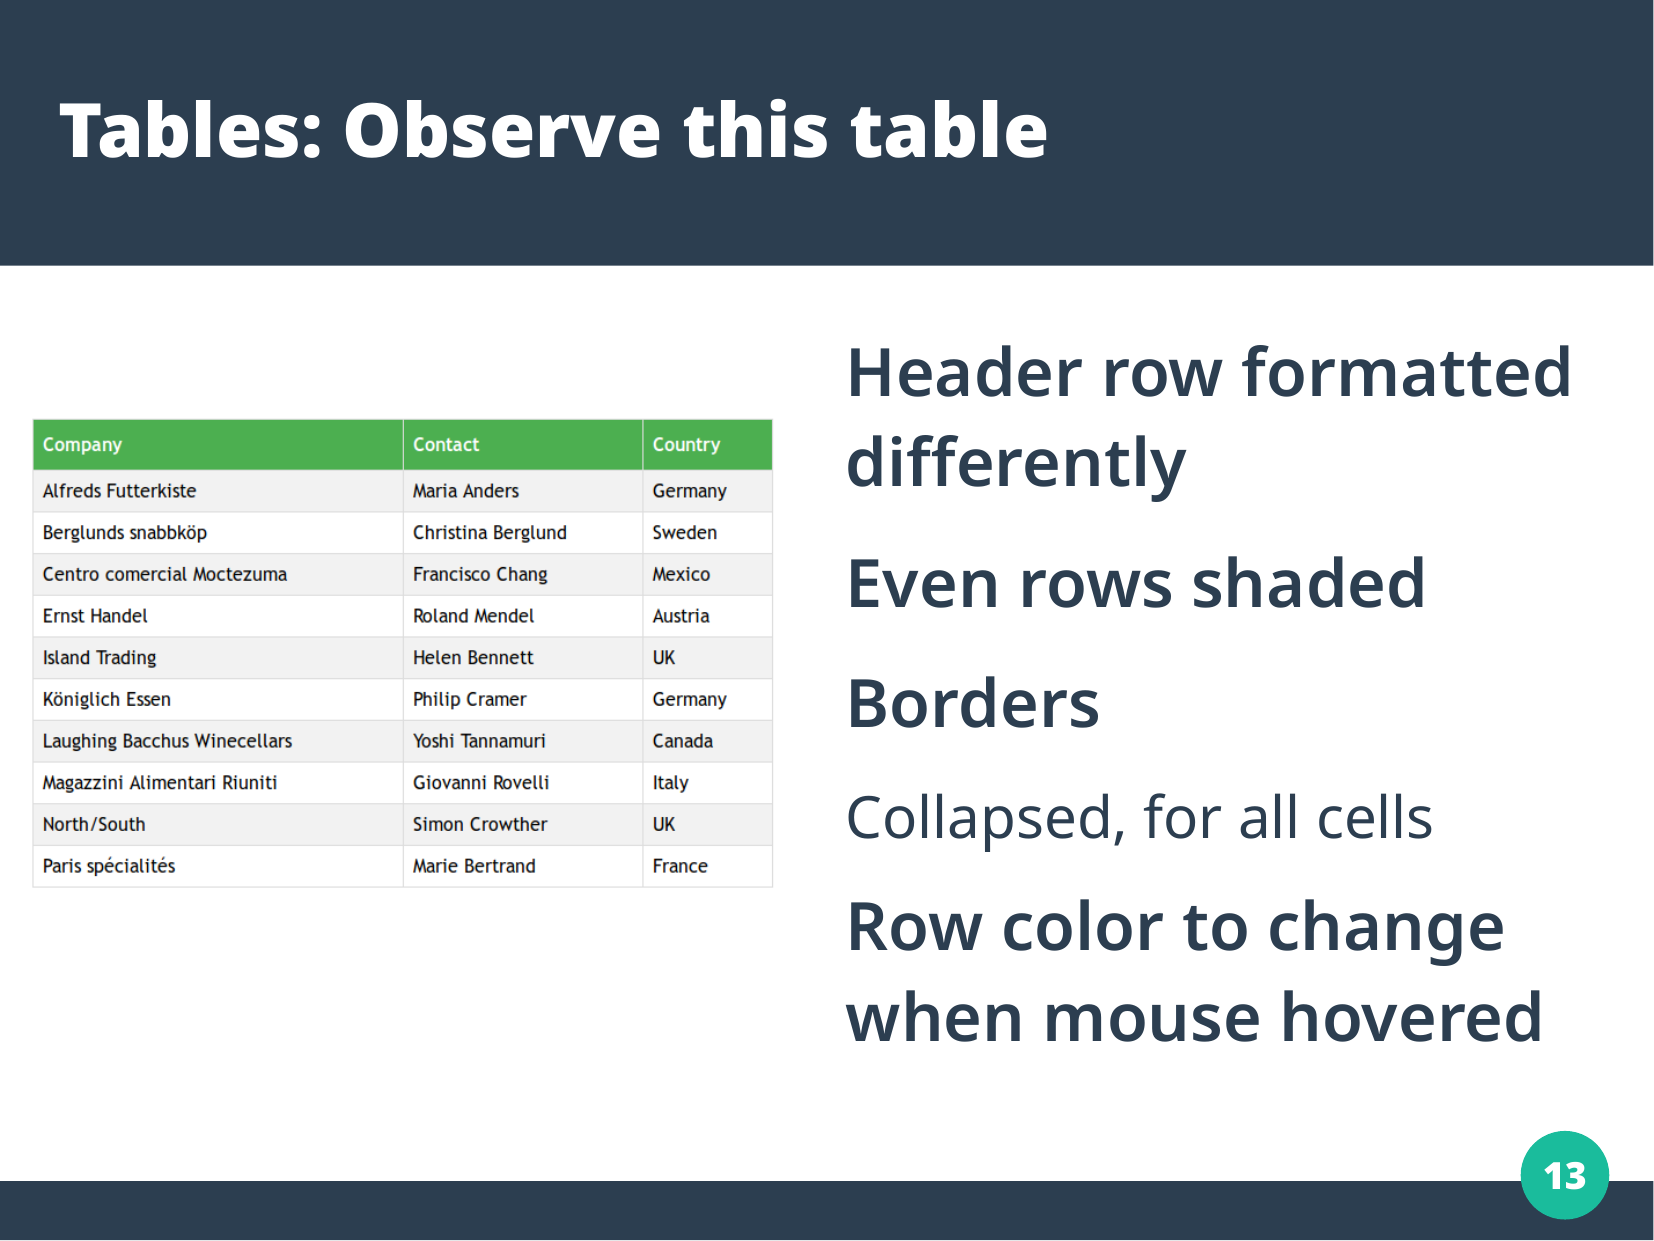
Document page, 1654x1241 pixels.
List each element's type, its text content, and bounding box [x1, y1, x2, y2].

title Tables: Observe this table [59, 49, 1595, 207]
list Header row formatted differently Even rows shaded Borders Collapsed, for all cells Row color to change when mouse hovered [845, 324, 1596, 1152]
picture [29, 413, 779, 897]
